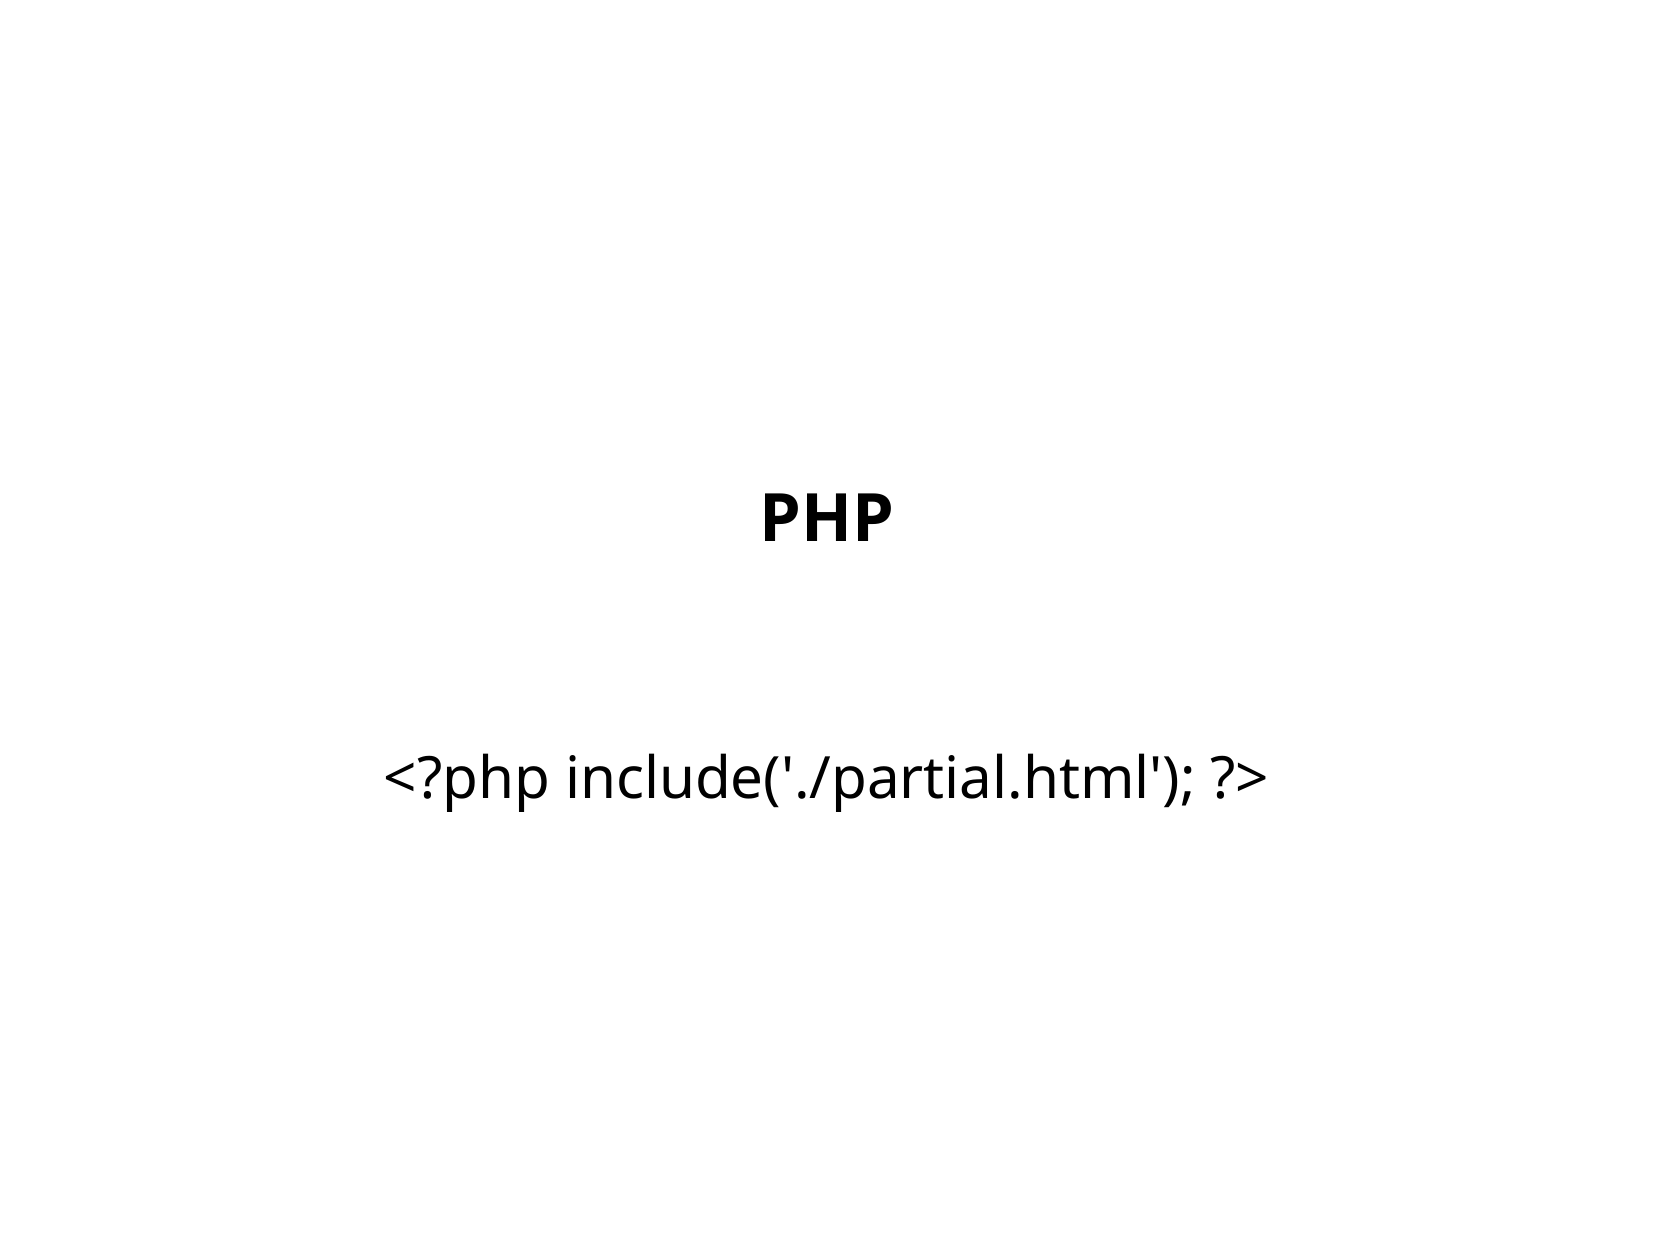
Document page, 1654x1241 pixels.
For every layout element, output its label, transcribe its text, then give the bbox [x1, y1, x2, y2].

subtitle PHP <?php include('./partial.html'); ?> [82, 140, 1571, 1101]
